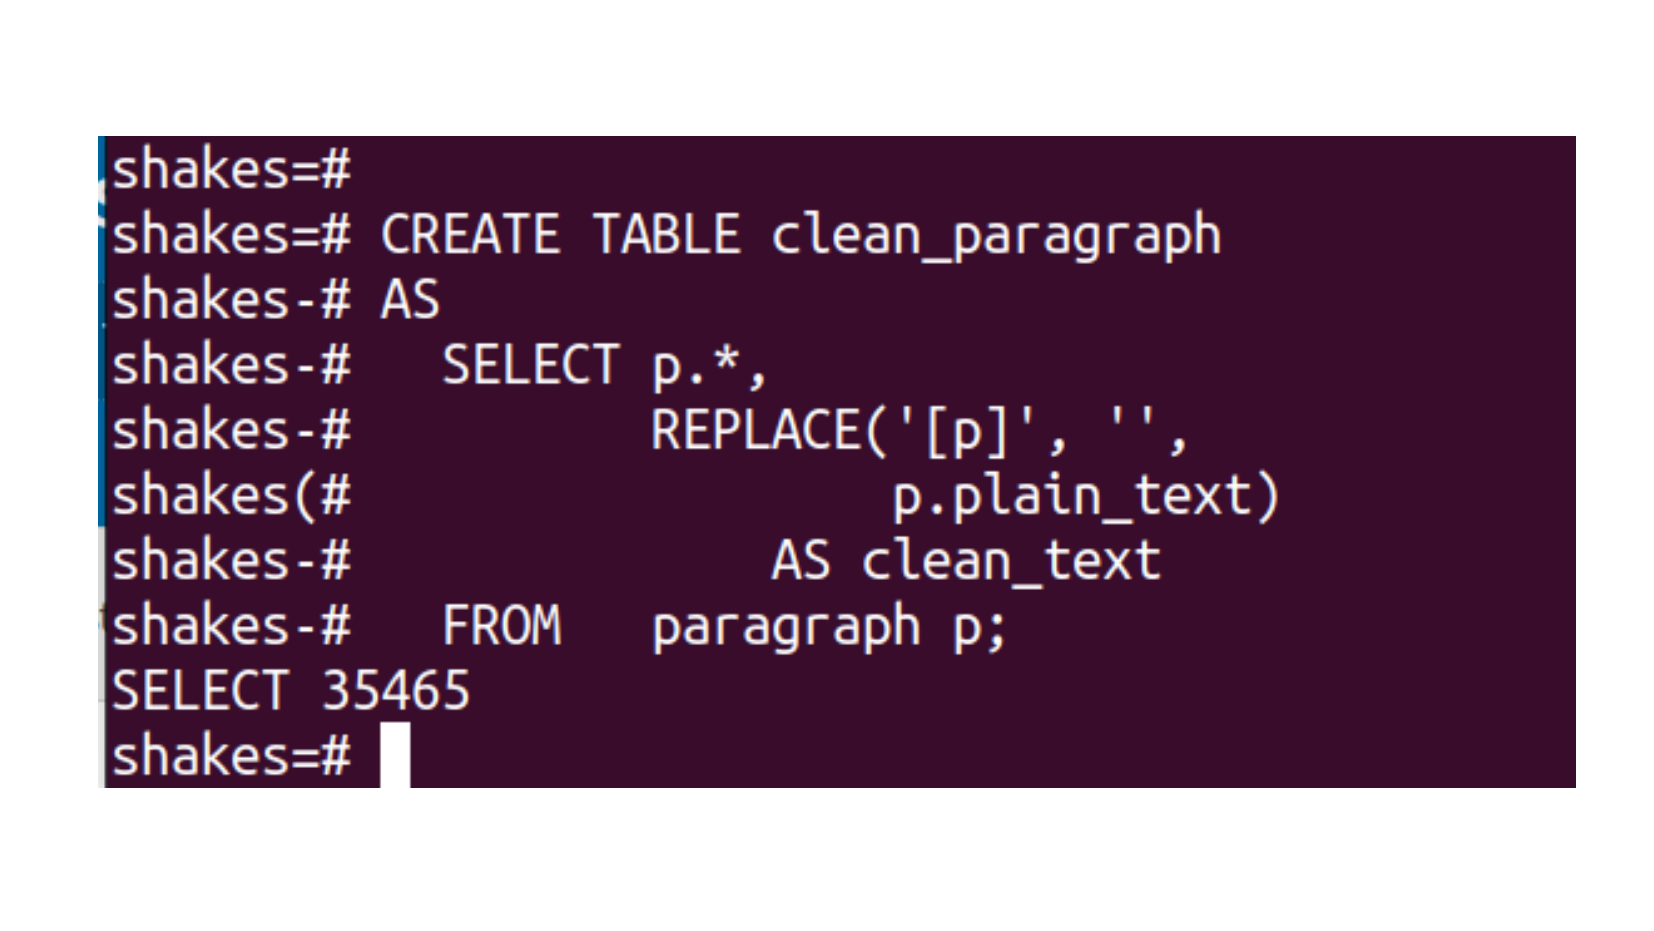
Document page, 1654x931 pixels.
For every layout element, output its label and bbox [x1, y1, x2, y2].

picture [98, 136, 1576, 788]
